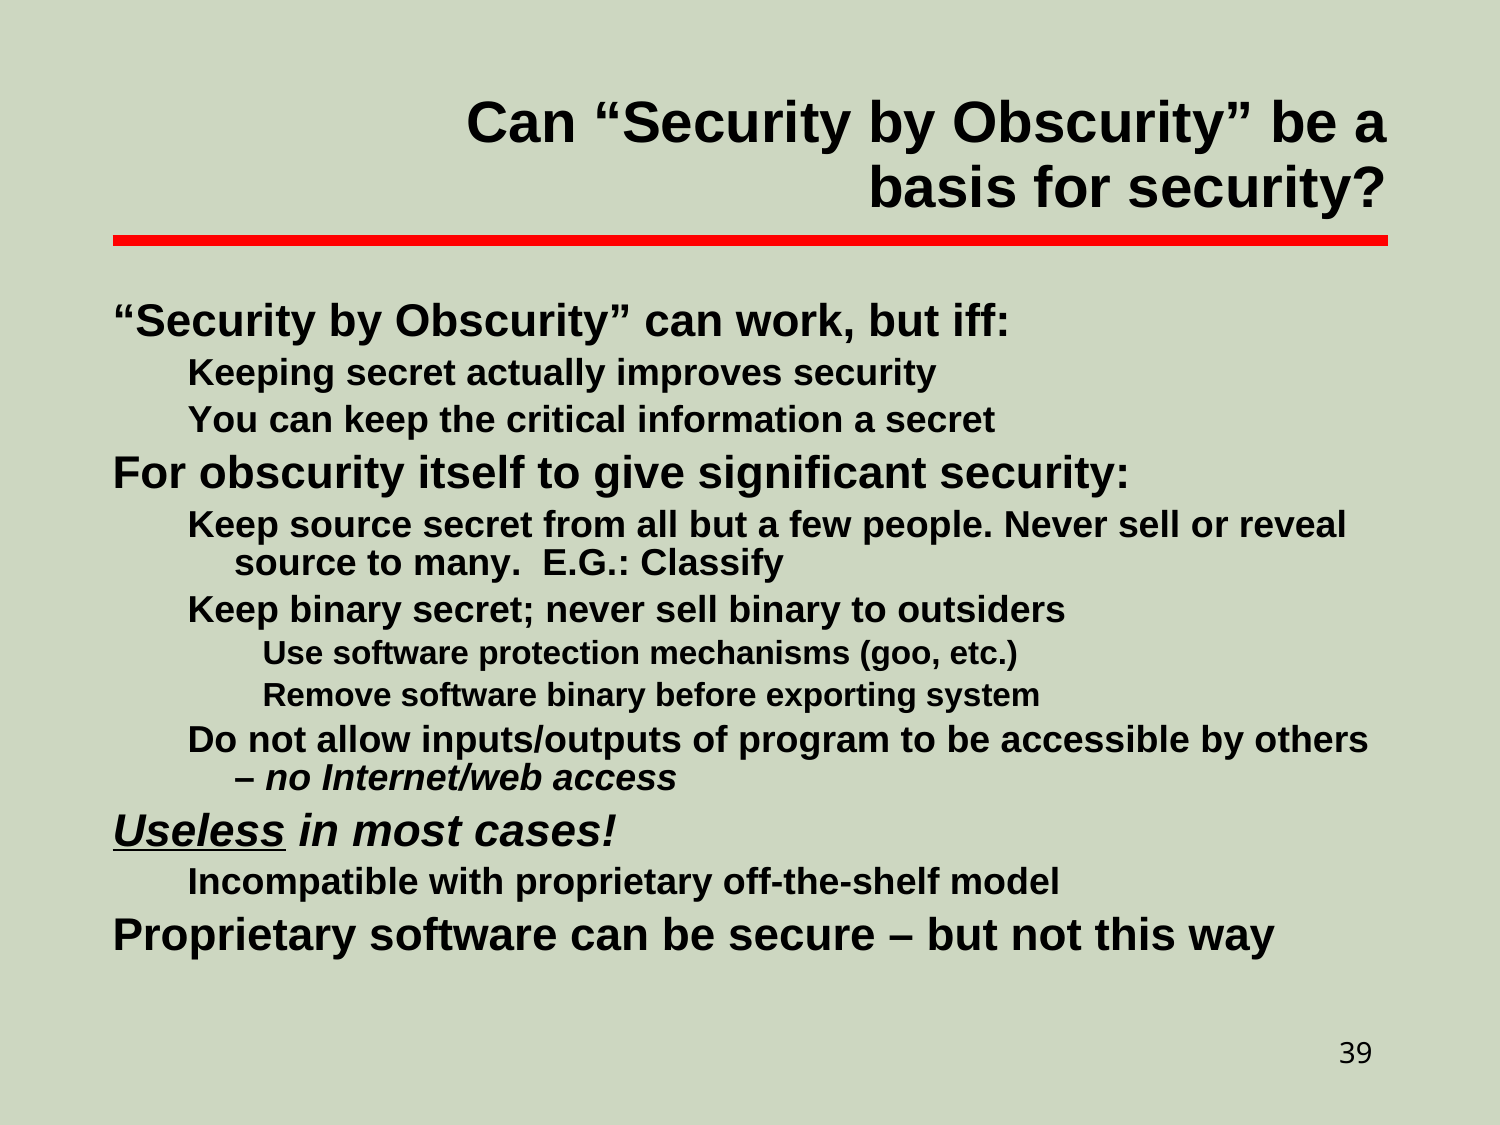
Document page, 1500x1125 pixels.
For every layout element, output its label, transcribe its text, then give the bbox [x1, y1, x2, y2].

title Can “Security by Obscurity” be a basis for security? [337, 79, 1388, 230]
list “Security by Obscurity” can work, but iff: Keeping secret actually improves security You can keep the critical information a secret For obscurity itself to give significant security: Keep source secret from all but a few people. Never sell or reveal source to many. E.G.: Classify Keep binary secret; never sell binary to outsiders Use software protection mechanisms (goo, etc.) Remove software binary before exporting system Do not allow inputs/outputs of program to be accessible by others – no Internet/web access Useless in most cases! Incompatible with proprietary off-the-shelf model Proprietary software can be secure – but not this way [112, 299, 1388, 1001]
